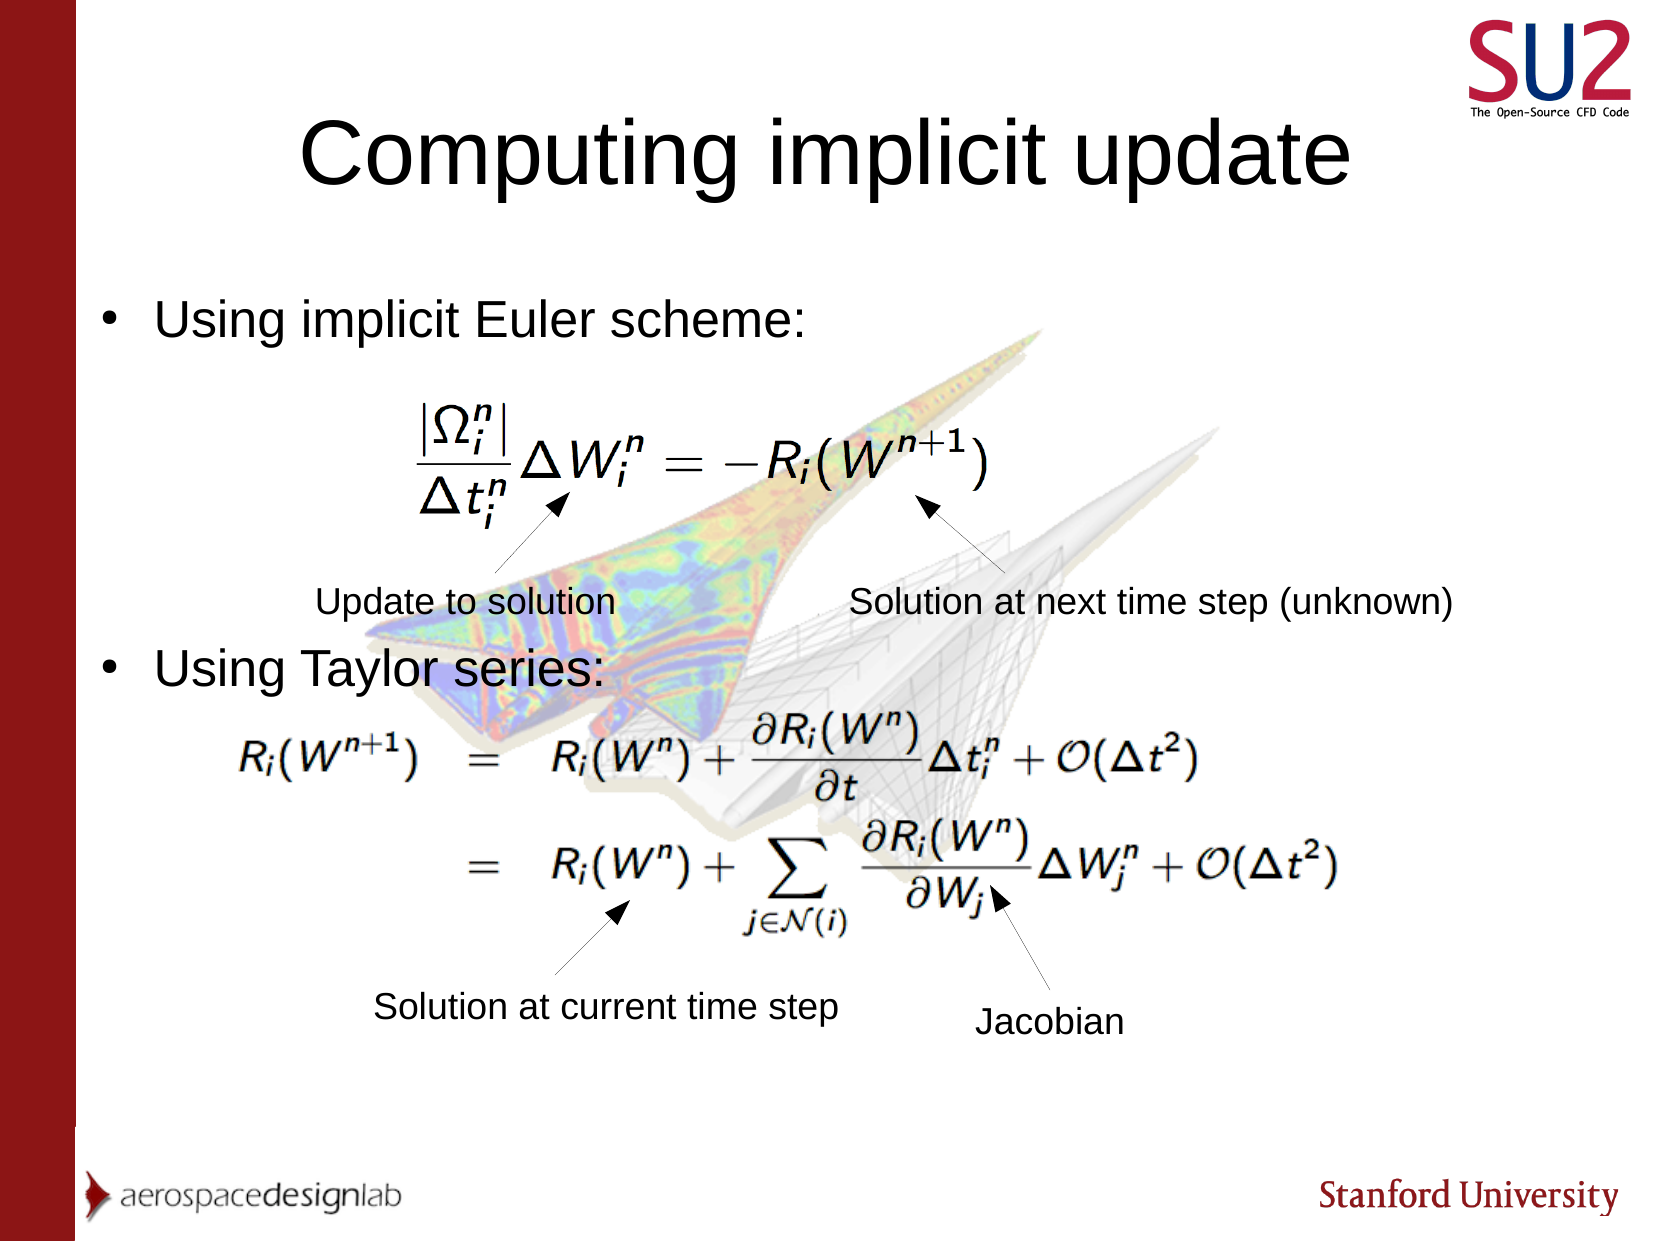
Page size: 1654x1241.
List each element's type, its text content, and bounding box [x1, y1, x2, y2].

text_box Solution at next time step (unknown) [833, 573, 1471, 631]
text_box Update to solution [300, 573, 632, 631]
title Computing implicit update [82, 49, 1571, 257]
text_box Solution at current time step [358, 978, 856, 1036]
text_box Jacobian [960, 993, 1141, 1051]
picture [80, 1169, 406, 1224]
picture [405, 389, 993, 535]
picture [210, 689, 1383, 976]
picture [1466, 17, 1635, 120]
list Using implicit Euler scheme: Using Taylor series: [82, 290, 1571, 1109]
